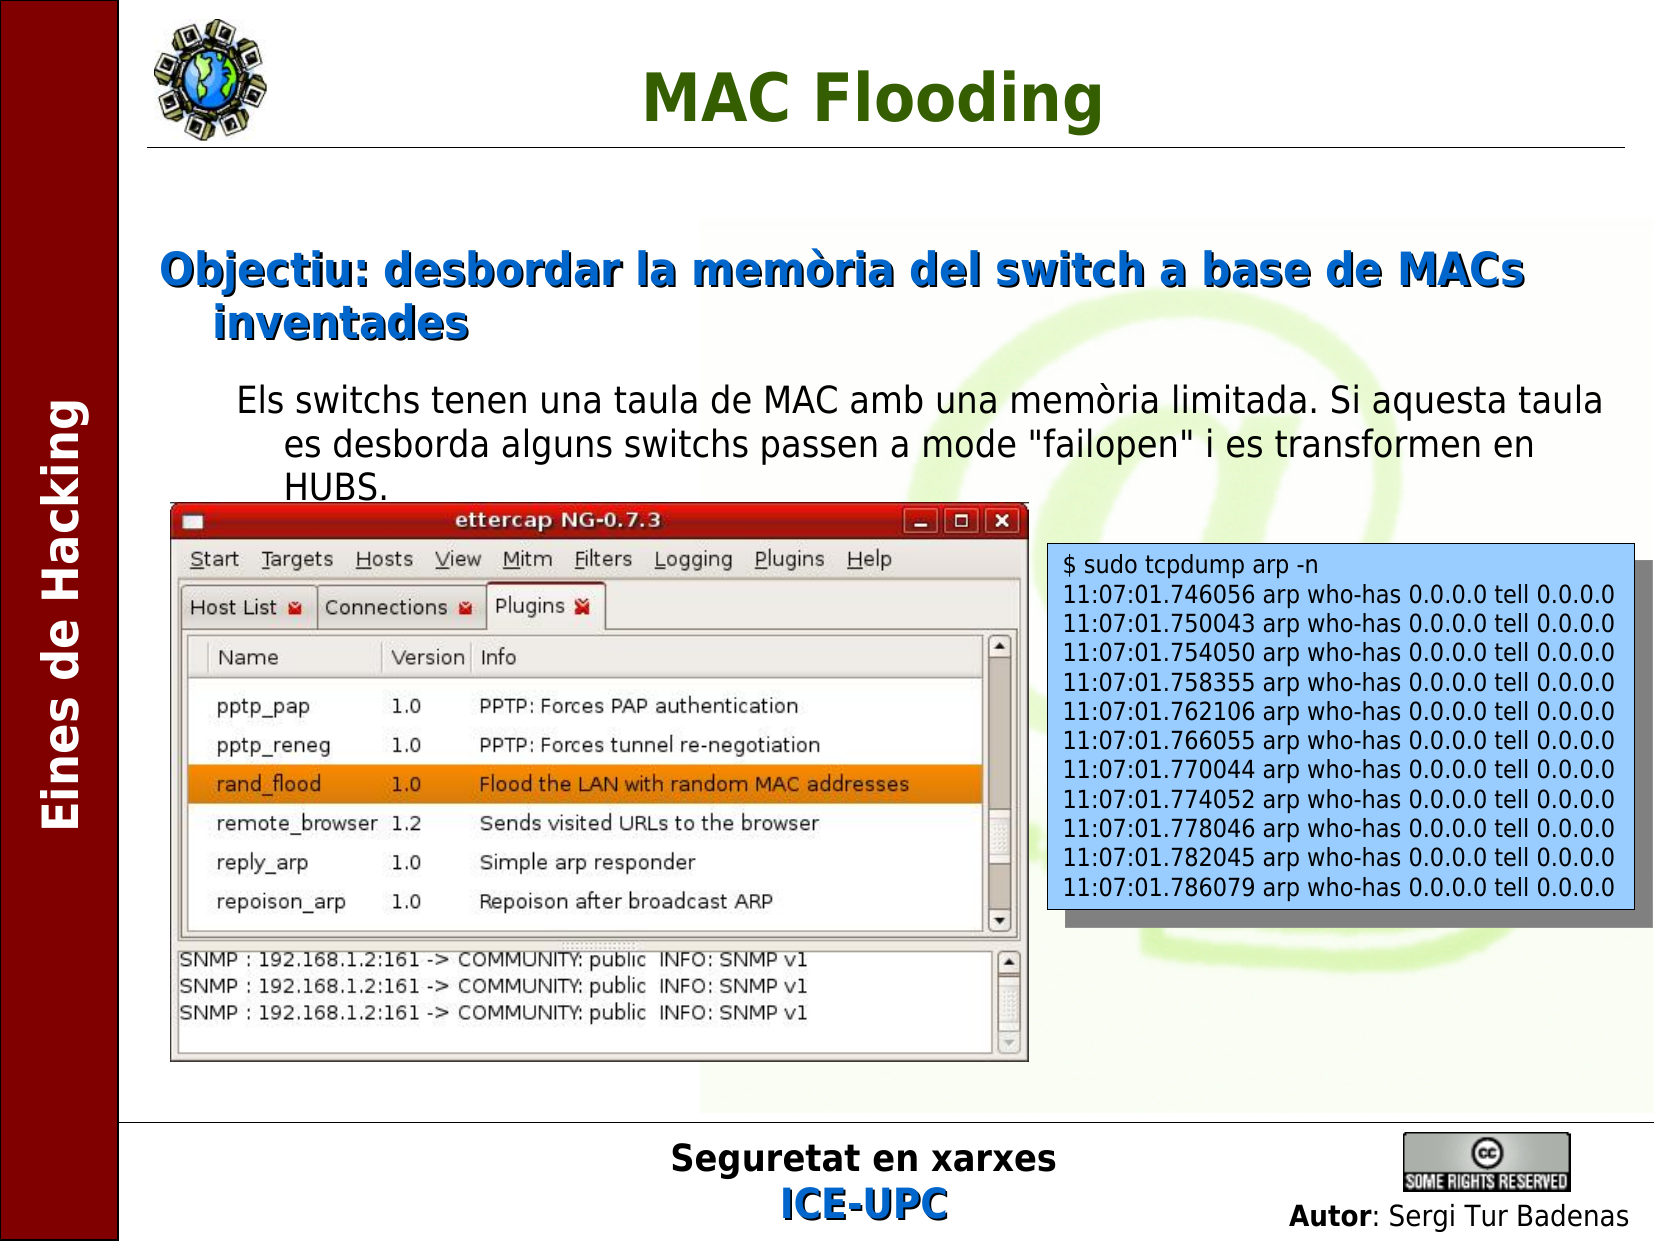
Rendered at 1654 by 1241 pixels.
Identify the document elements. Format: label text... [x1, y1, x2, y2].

picture [700, 217, 1654, 1113]
picture [1403, 1132, 1571, 1192]
list Objectiu: desbordar la memòria del switch a base de MACs inventades Els switchs tenen una taula de MAC amb una memòria limitada. Si aquesta taula es desborda alguns switchs passen a mode "failopen" i es transformen en HUBS. [141, 242, 1630, 1078]
title MAC Flooding [129, 56, 1619, 141]
picture [154, 19, 268, 56]
picture [170, 502, 1029, 1062]
text_box $ sudo tcpdump arp -n 11:07:01.746056 arp who-has 0.0.0.0 tell 0.0.0.0 11:07:01.750043 arp who-has 0.0.0.0 tell 0.0.0.0 11:07:01.754050 arp who-has 0.0.0.0 tell 0.0.0.0 11:07:01.758355 arp who-has 0.0.0.0 tell 0.0.0.0 11:07:01.762106 arp who-has 0.0.0.0 tell 0.0.0.0 11:07:01.766055 arp who-has 0.0.0.0 tell 0.0.0.0 11:07:01.770044 arp who-has 0.0.0.0 tell 0.0.0.0 11:07:01.774052 arp who-has 0.0.0.0 tell 0.0.0.0 11:07:01.778046 arp who-has 0.0.0.0 tell 0.0.0.0 11:07:01.782045 arp who-has 0.0.0.0 tell 0.0.0.0 11:07:01.786079 arp who-has 0.0.0.0 tell 0.0.0.0 [1047, 543, 1635, 910]
